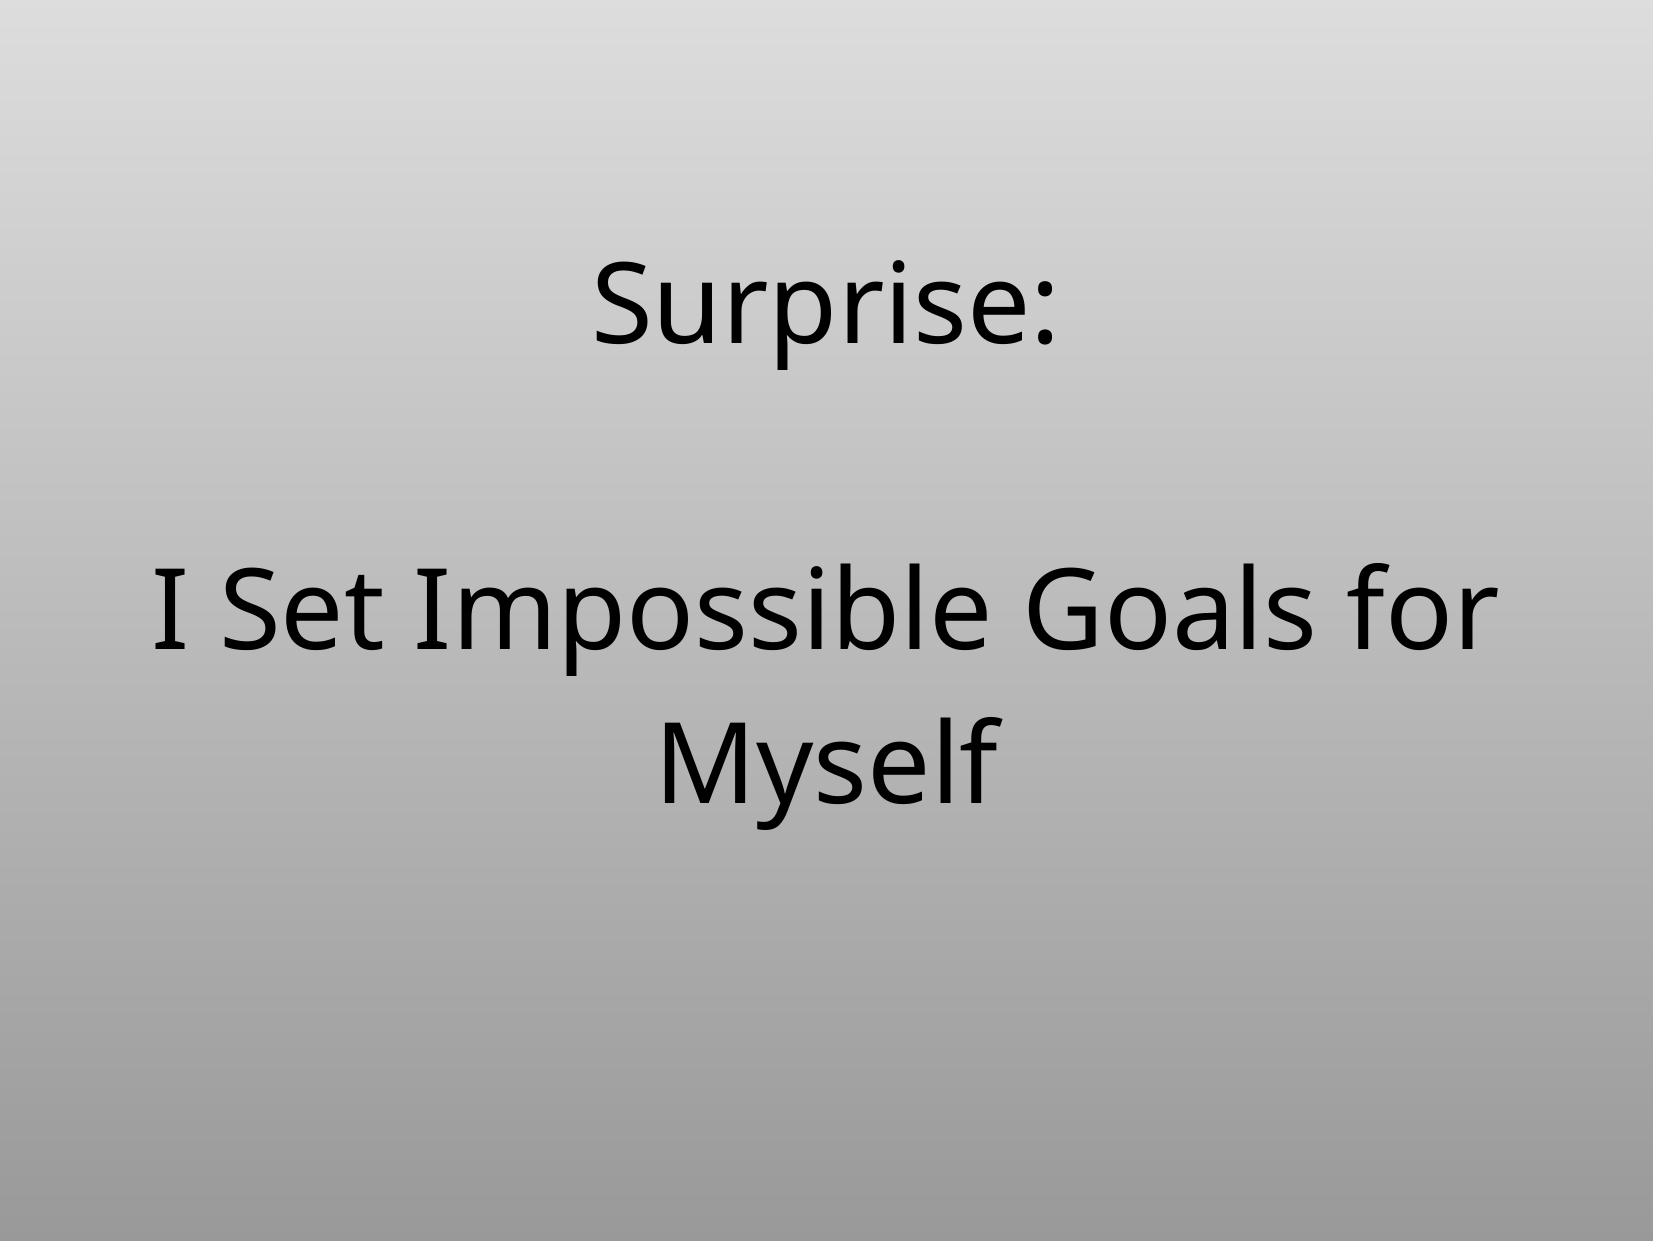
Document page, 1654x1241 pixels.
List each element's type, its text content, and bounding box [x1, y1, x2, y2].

subtitle Surprise: I Set Impossible Goals for Myself [82, 49, 1571, 1010]
